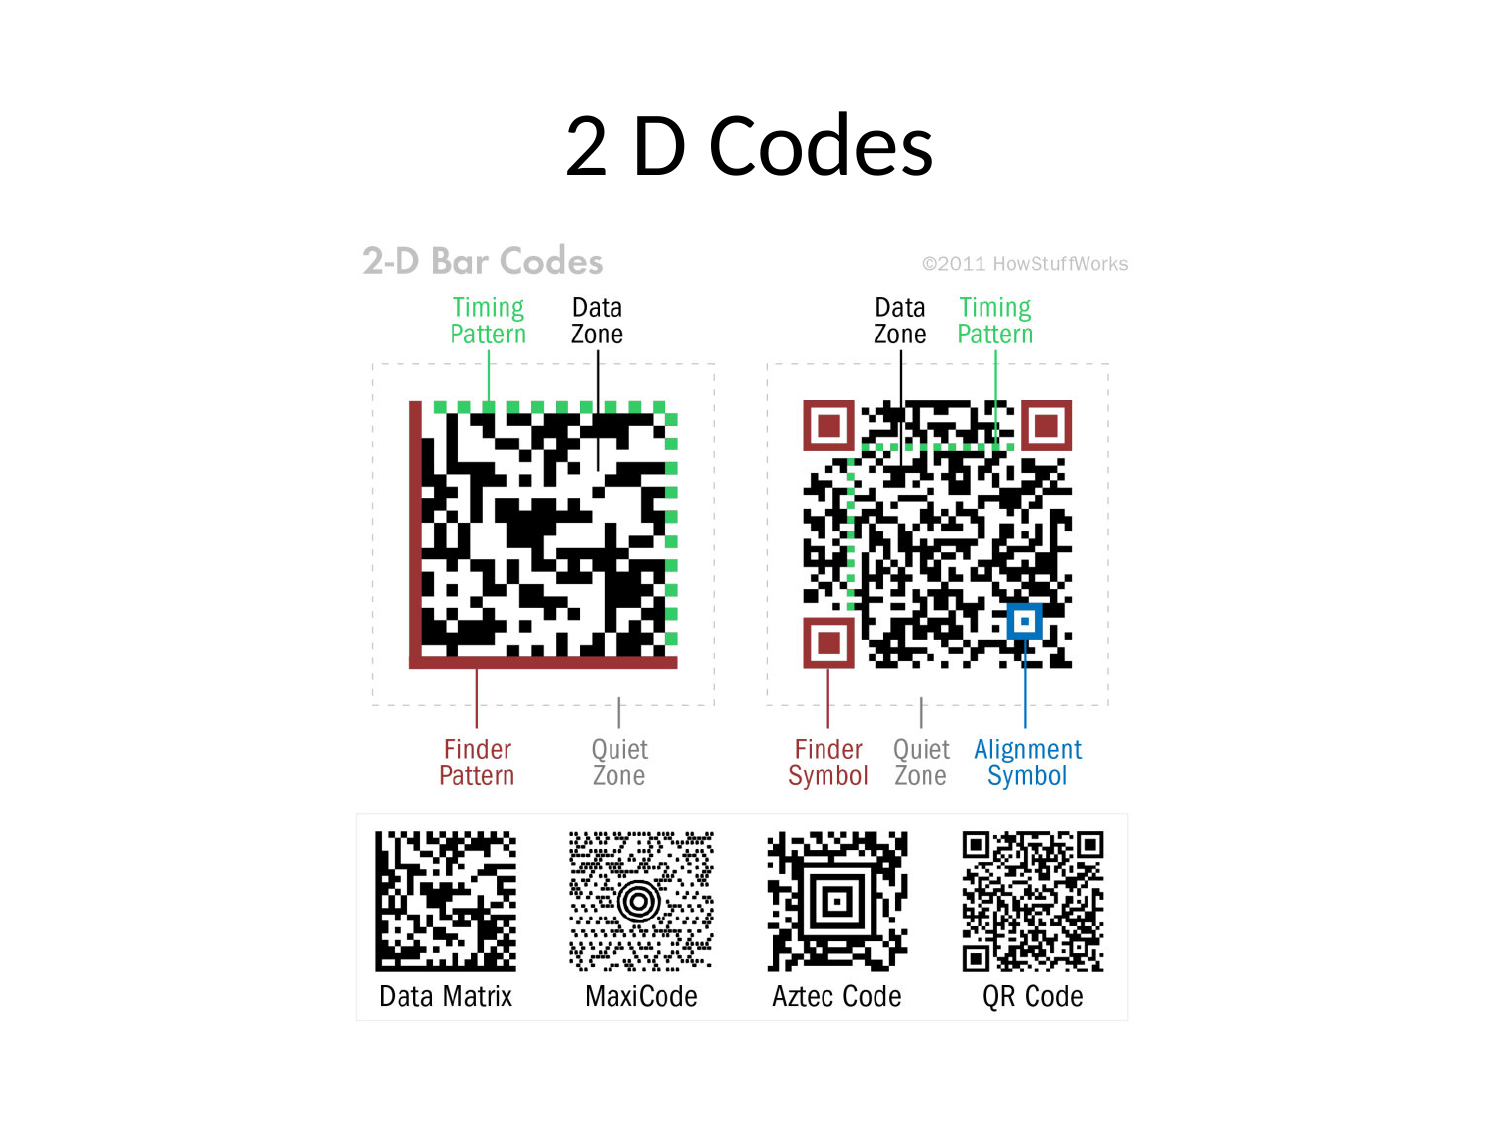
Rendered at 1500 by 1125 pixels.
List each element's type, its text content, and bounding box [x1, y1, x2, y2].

title 2 D Codes [75, 45, 1425, 233]
picture [348, 231, 1140, 1024]
